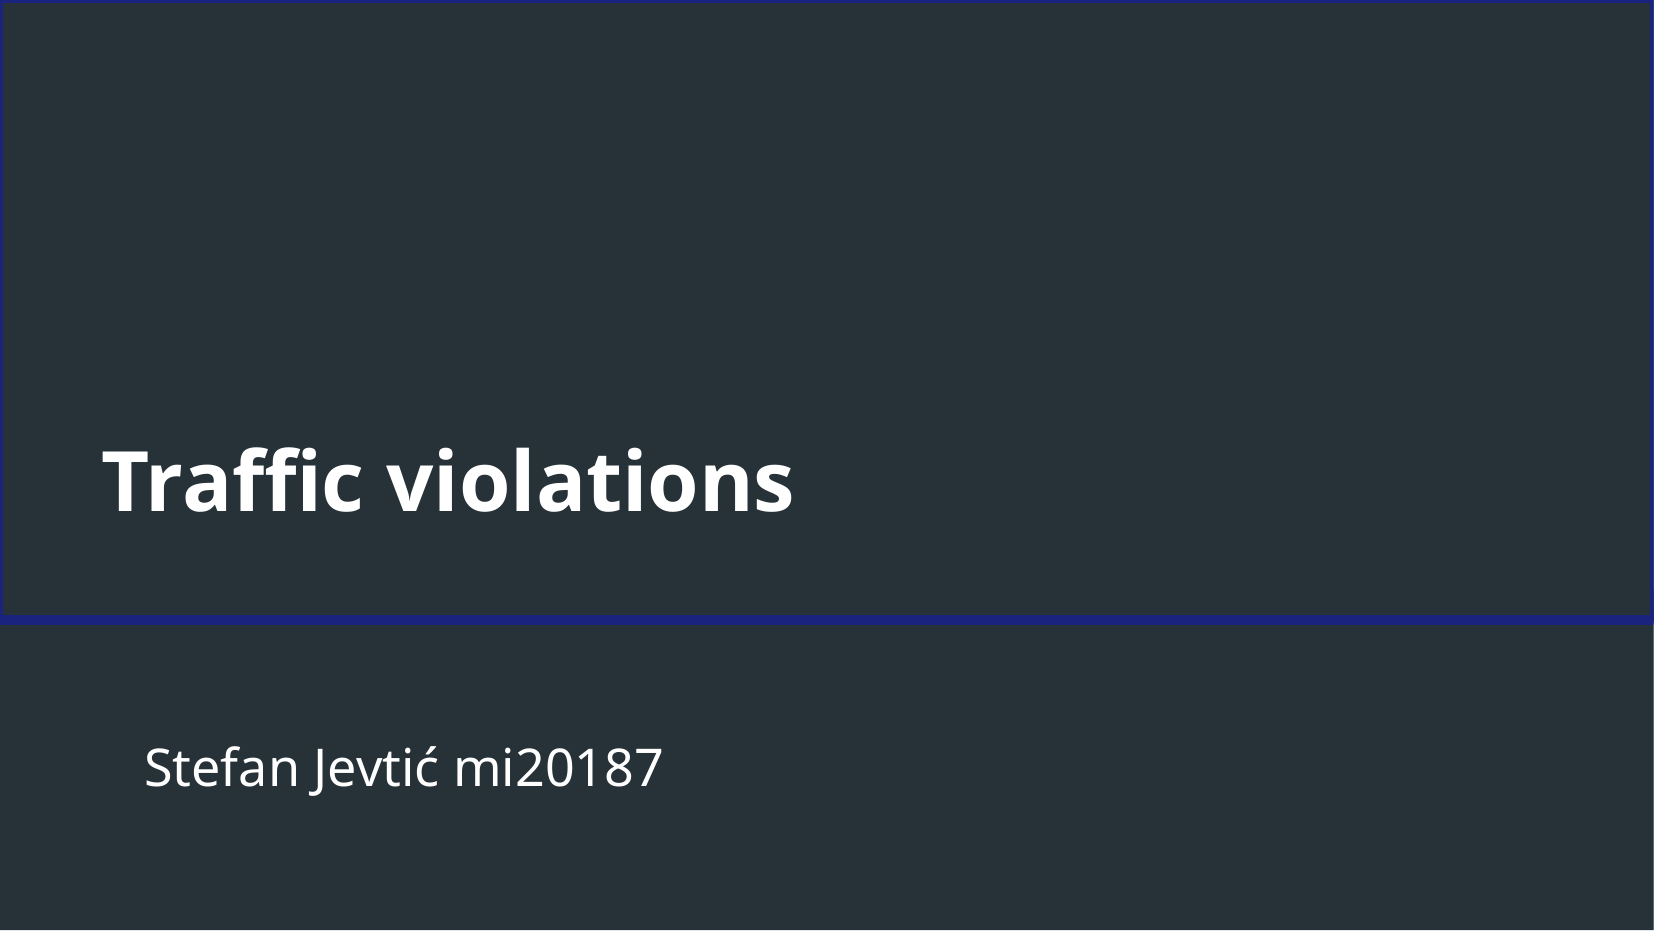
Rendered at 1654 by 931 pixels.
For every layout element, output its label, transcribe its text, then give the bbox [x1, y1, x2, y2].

text_box Stefan Jevtić mi20187 [98, 693, 711, 840]
text_box Traffic violations [87, 395, 1104, 546]
